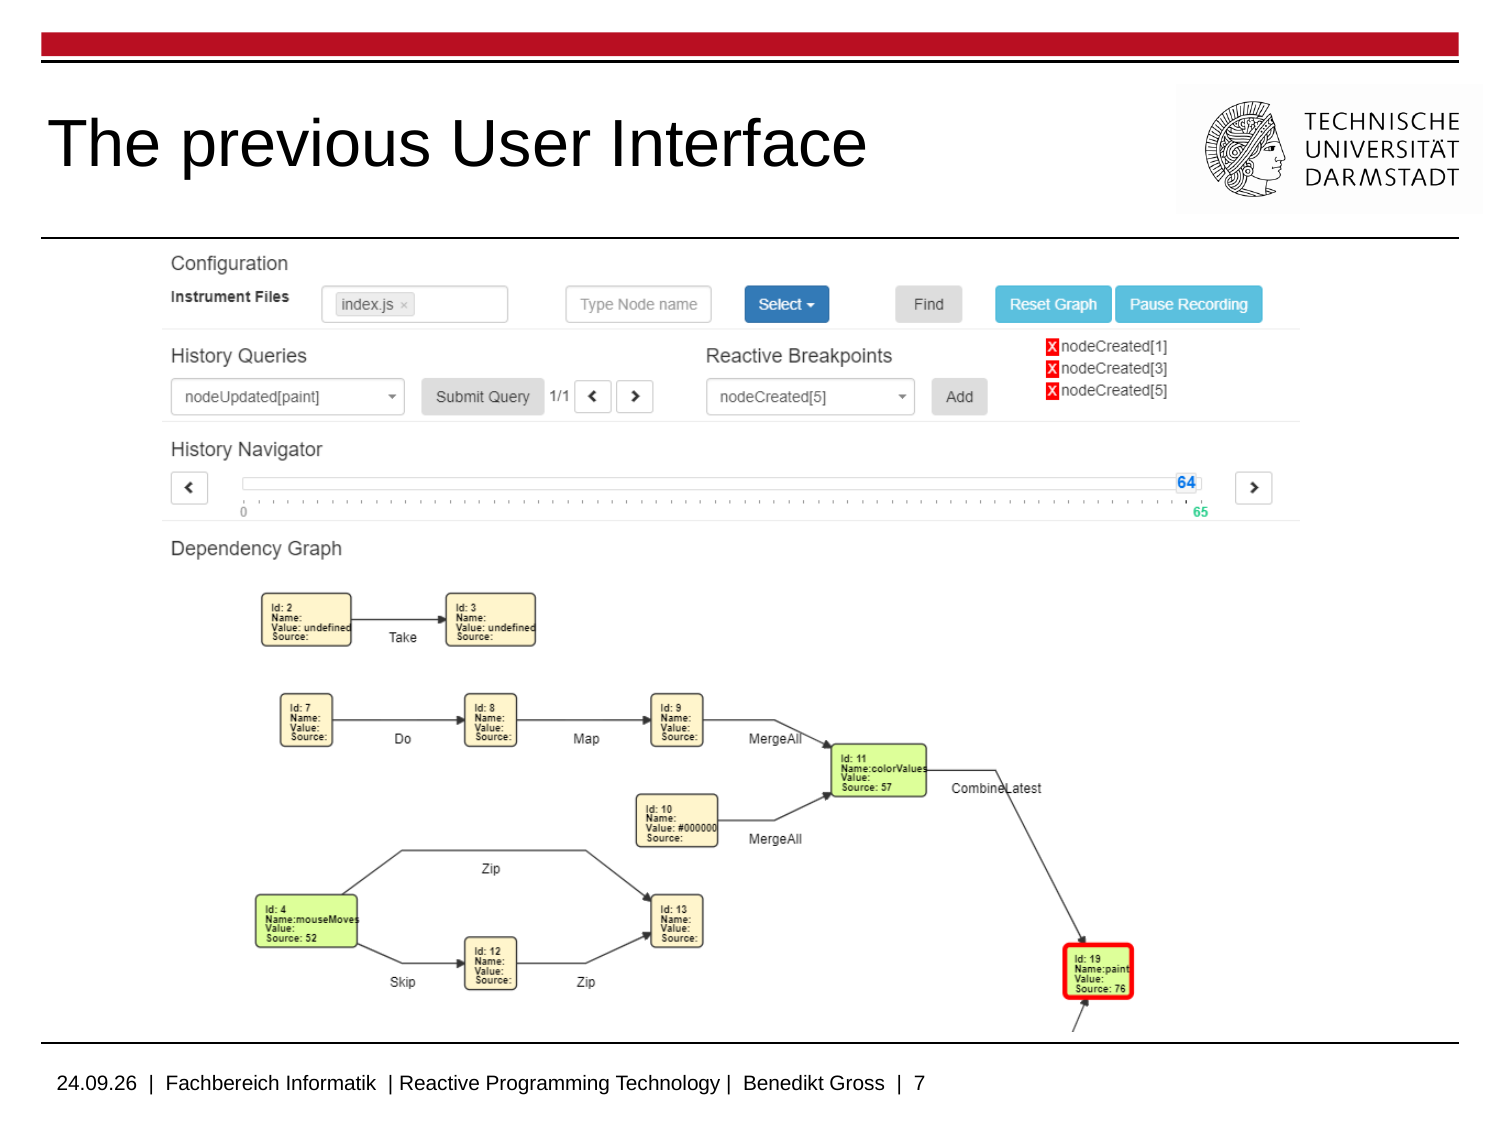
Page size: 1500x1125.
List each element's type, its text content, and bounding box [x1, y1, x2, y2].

picture [162, 247, 1300, 1032]
title The previous User Interface [47, 68, 1137, 219]
